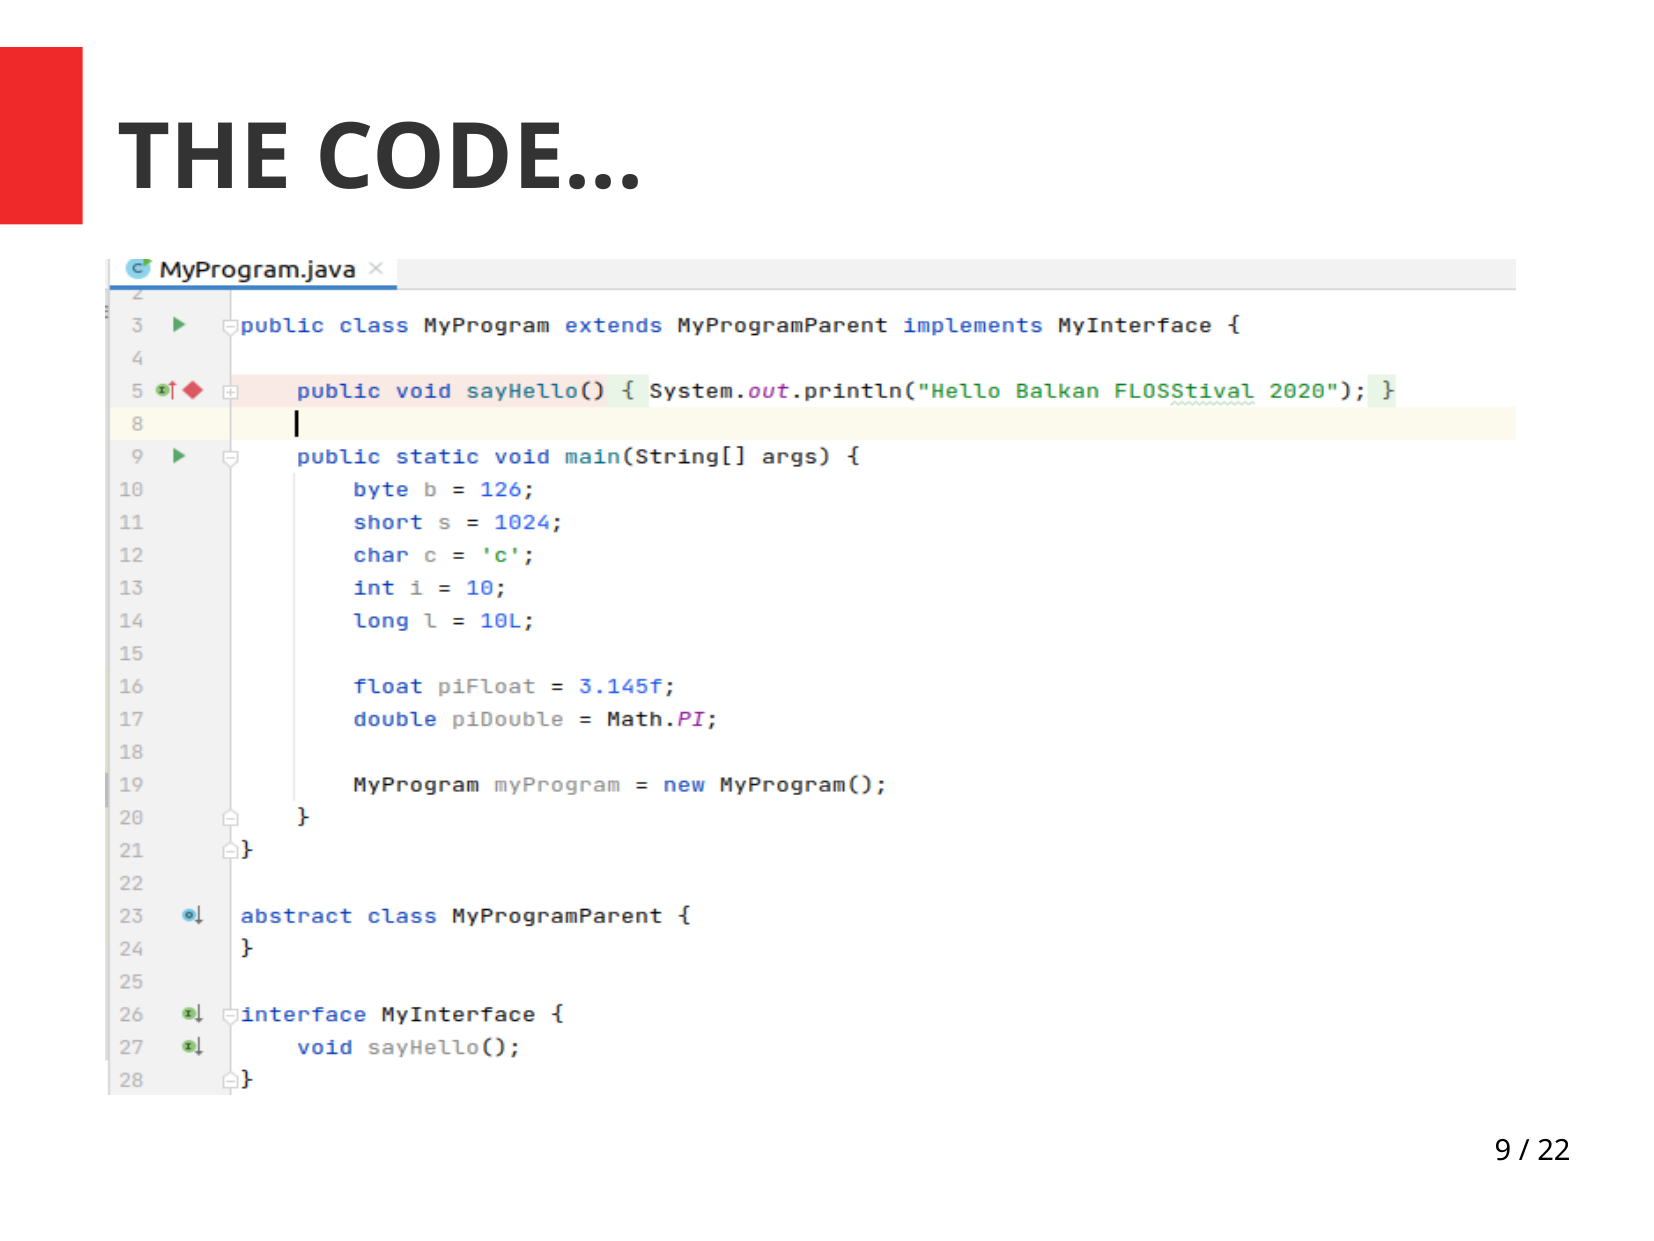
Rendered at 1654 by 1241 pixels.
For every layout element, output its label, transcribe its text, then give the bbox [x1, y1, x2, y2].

title THE CODE... [117, 49, 1571, 257]
picture [105, 259, 1516, 1096]
